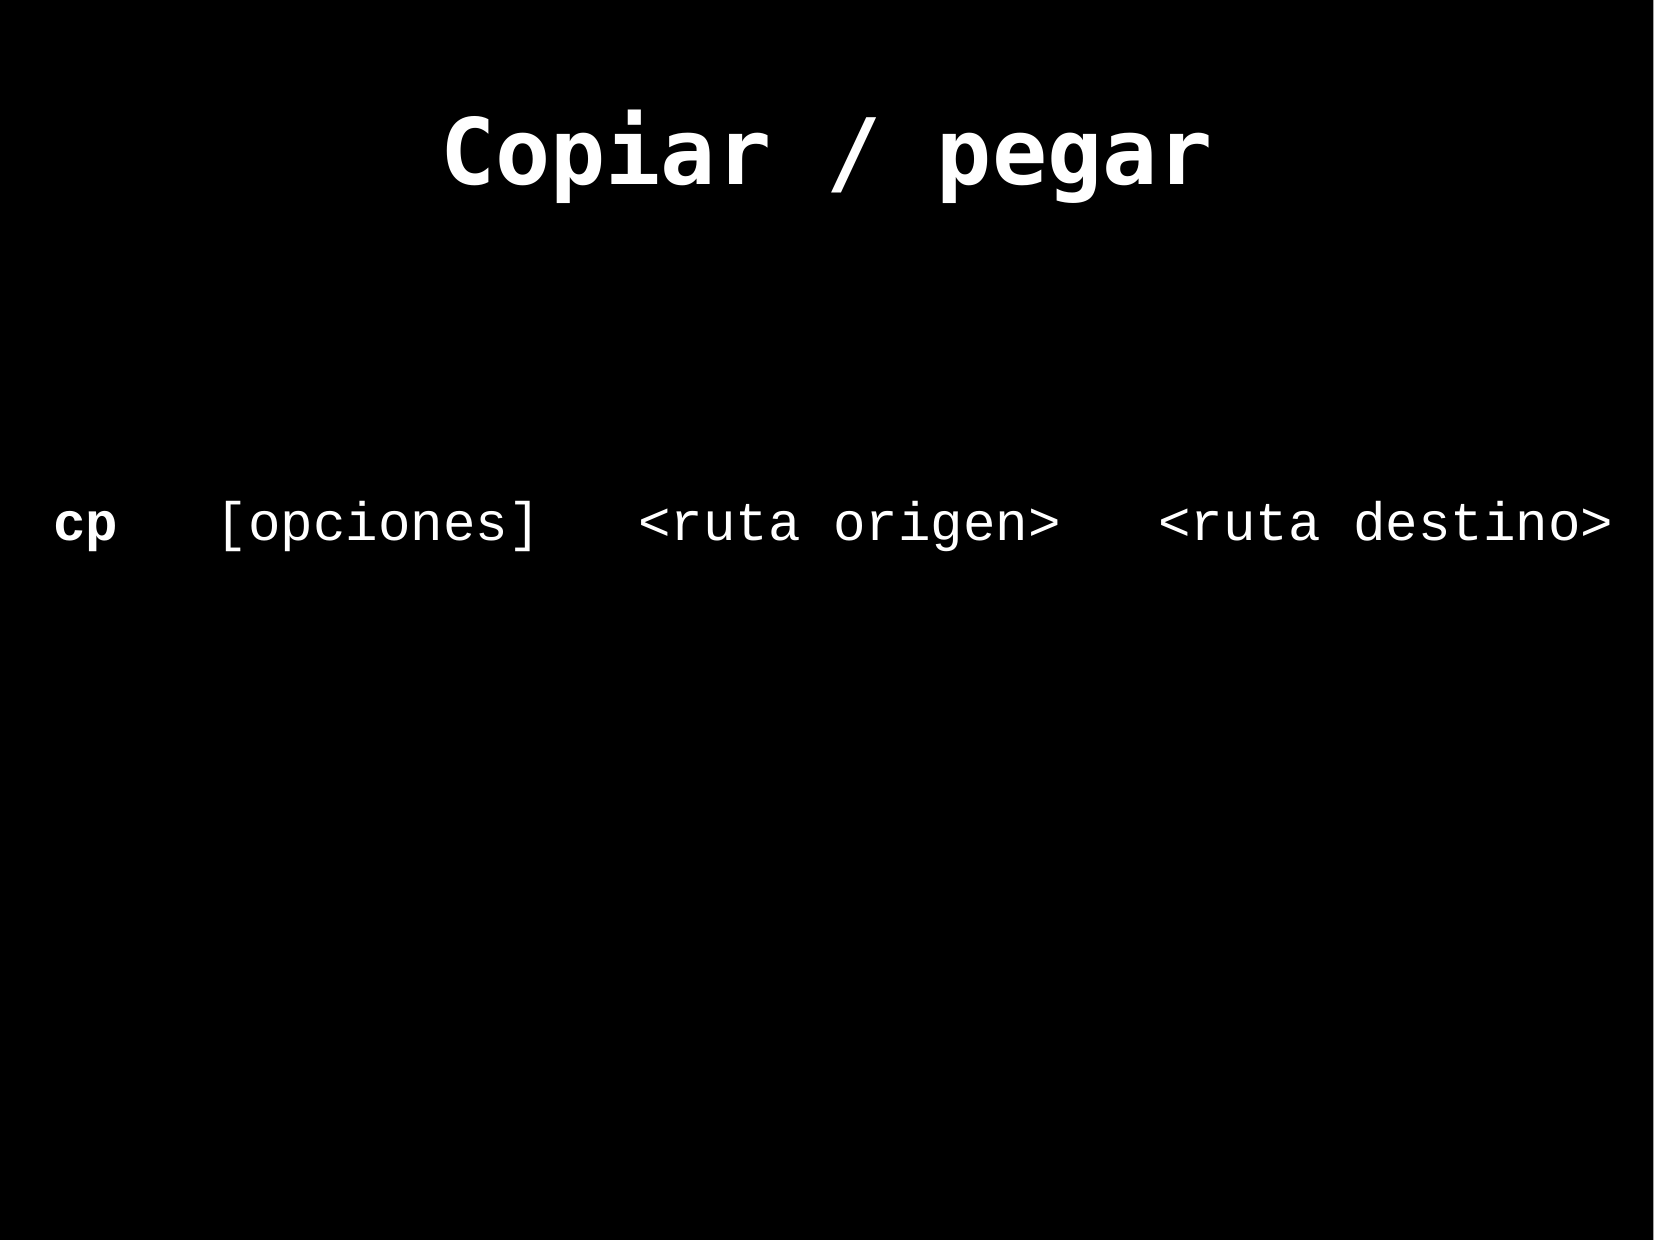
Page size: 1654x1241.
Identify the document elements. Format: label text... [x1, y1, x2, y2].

title Copiar / pegar [82, 45, 1571, 261]
text_box cp [opciones] <ruta origen> <ruta destino> [38, 488, 1629, 617]
